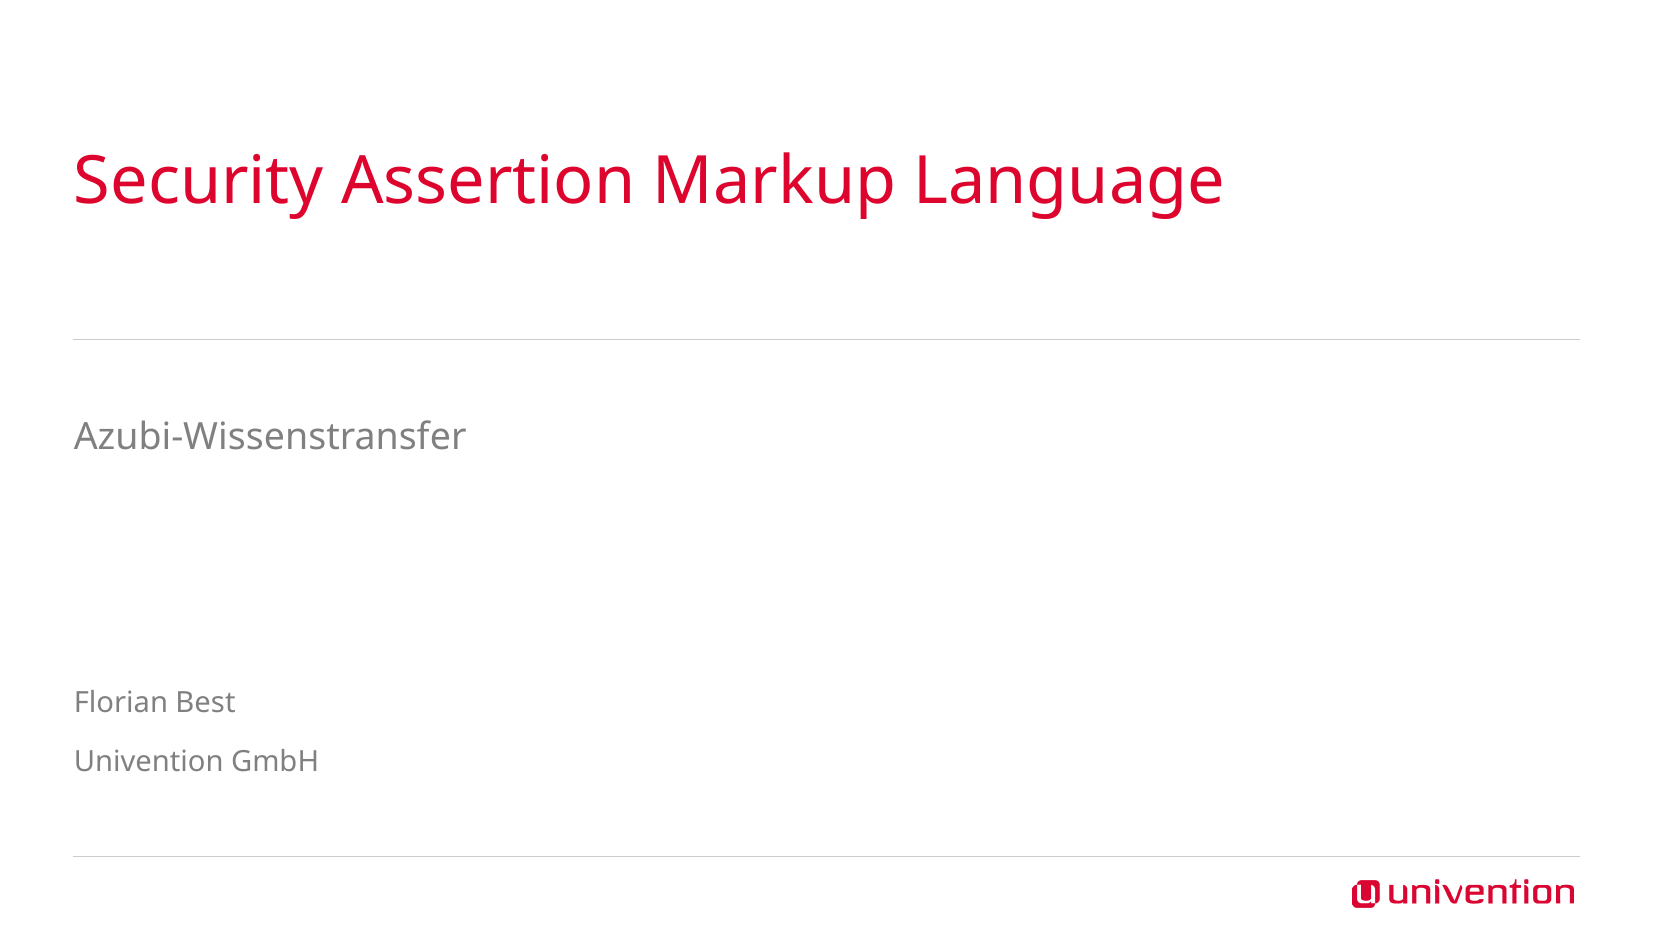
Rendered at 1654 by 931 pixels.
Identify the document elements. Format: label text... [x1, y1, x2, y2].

list Florian Best Univention GmbH [73, 615, 1580, 827]
picture [1352, 879, 1574, 908]
title Security Assertion Markup Language [73, 59, 1580, 296]
list Azubi-Wissenstransfer [73, 383, 1580, 596]
